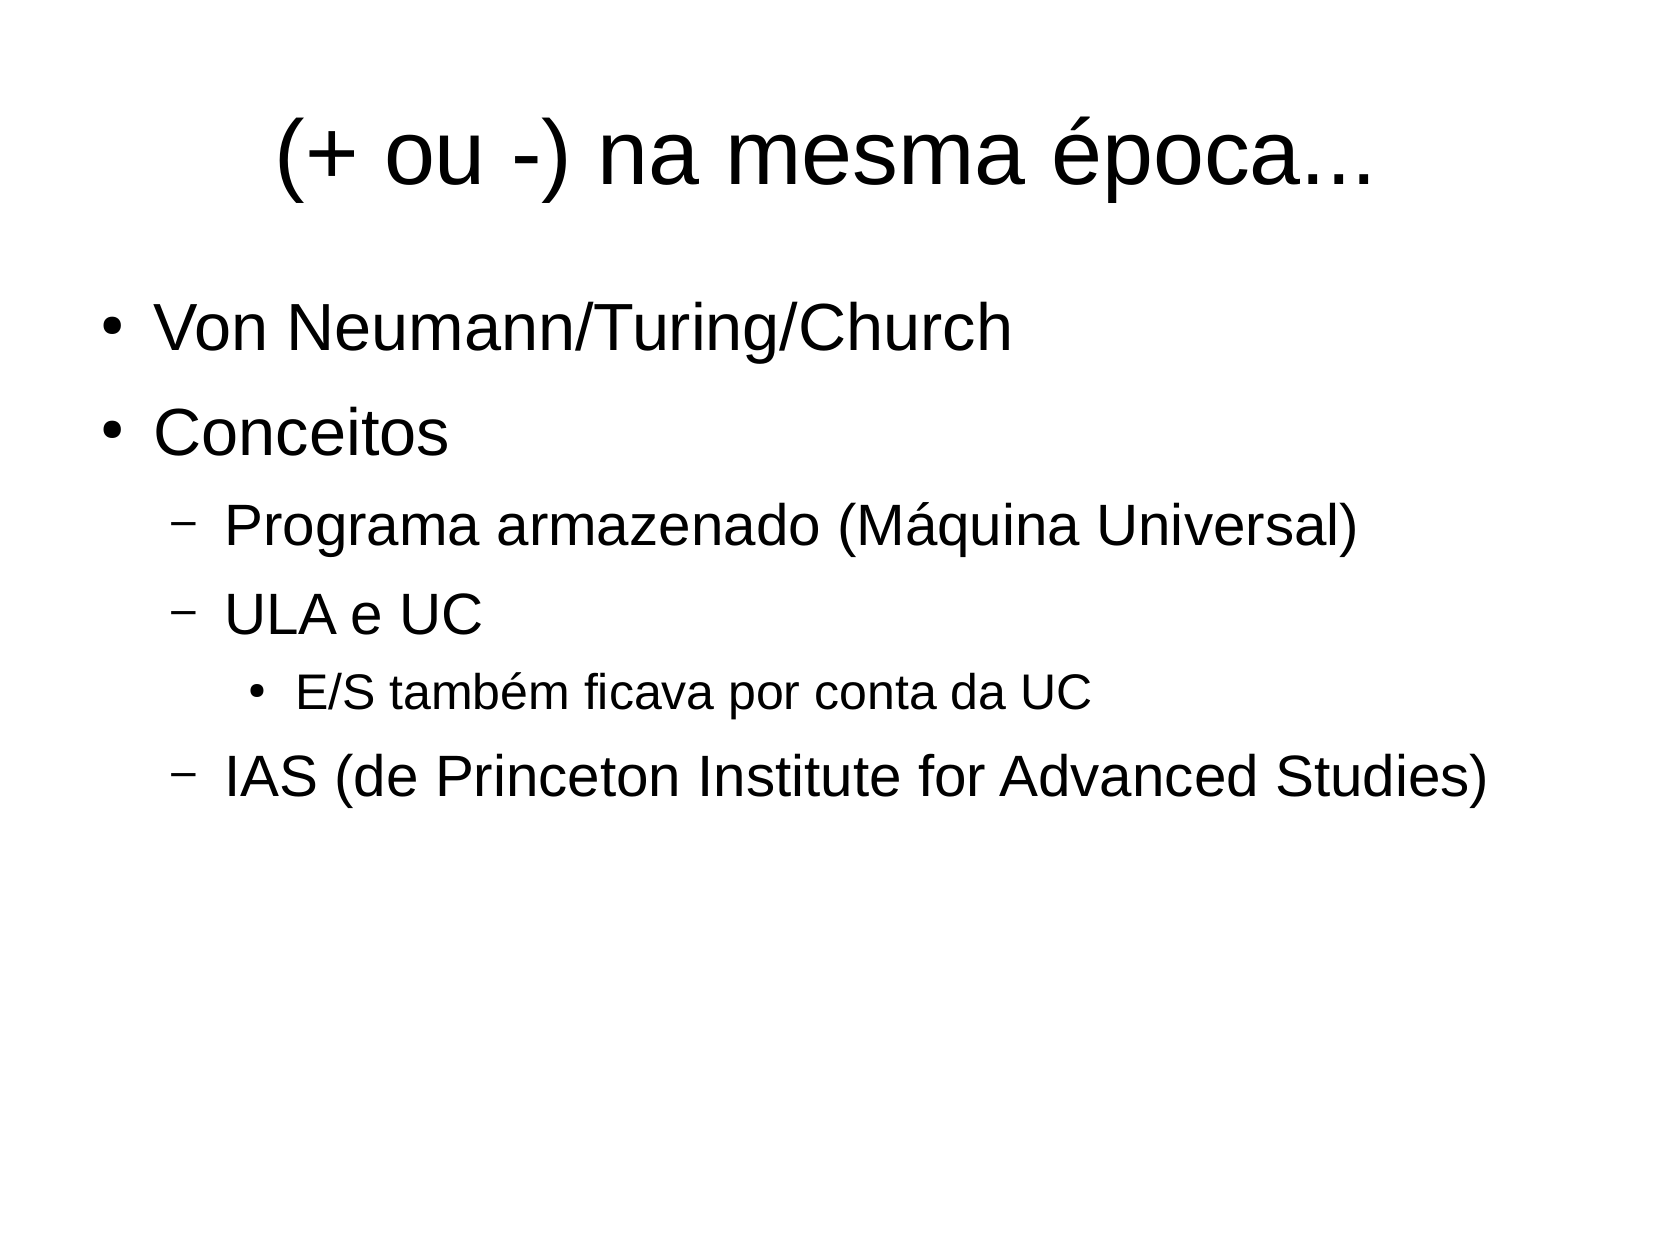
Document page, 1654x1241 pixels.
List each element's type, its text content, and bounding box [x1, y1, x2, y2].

title (+ ou -) na mesma época... [82, 49, 1571, 257]
list Von Neumann/Turing/Church Conceitos Programa armazenado (Máquina Universal) ULA e UC E/S também ficava por conta da UC IAS (de Princeton Institute for Advanced Studies) [82, 290, 1571, 1010]
